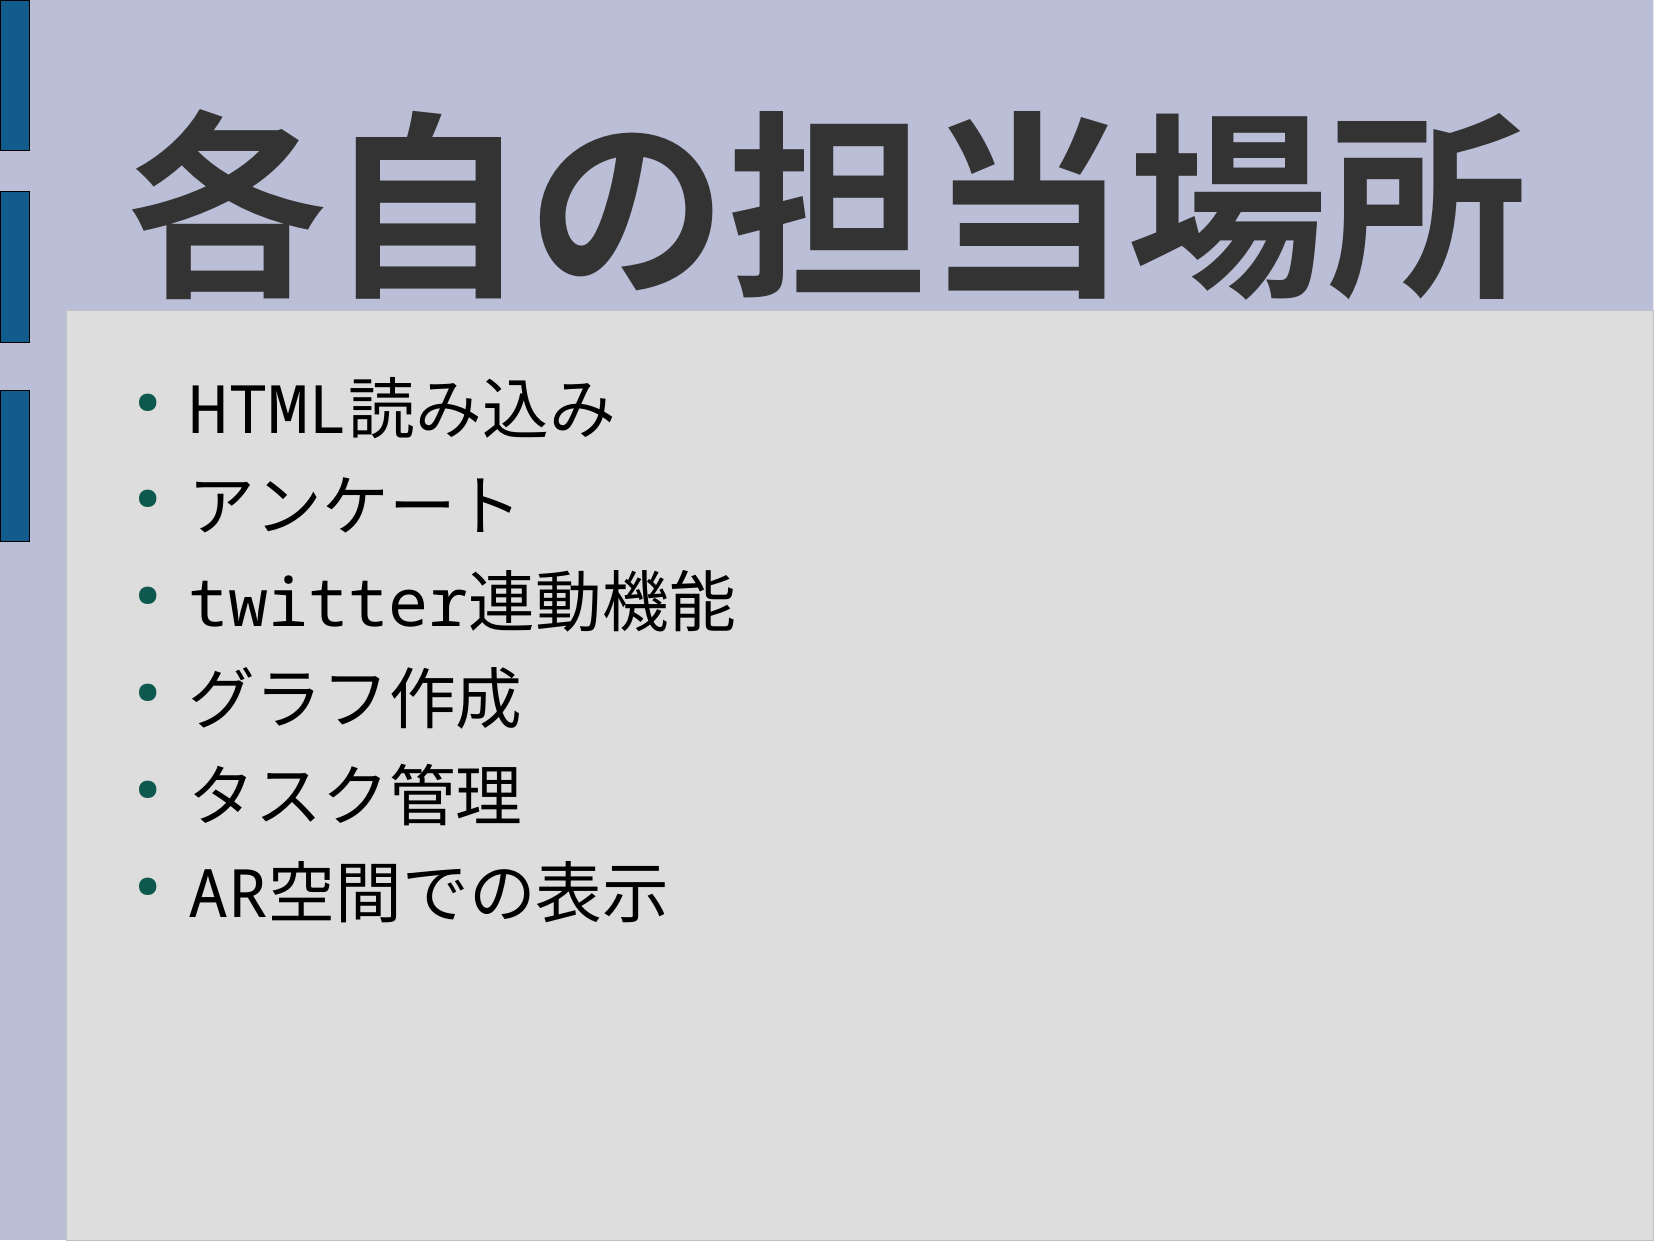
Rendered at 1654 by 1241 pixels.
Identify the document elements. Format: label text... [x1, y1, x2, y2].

title 各自の担当場所 [121, 94, 1534, 295]
list HTML読み込み アンケート twitter連動機能 グラフ作成 タスク管理 AR空間での表示 [118, 355, 1531, 1123]
